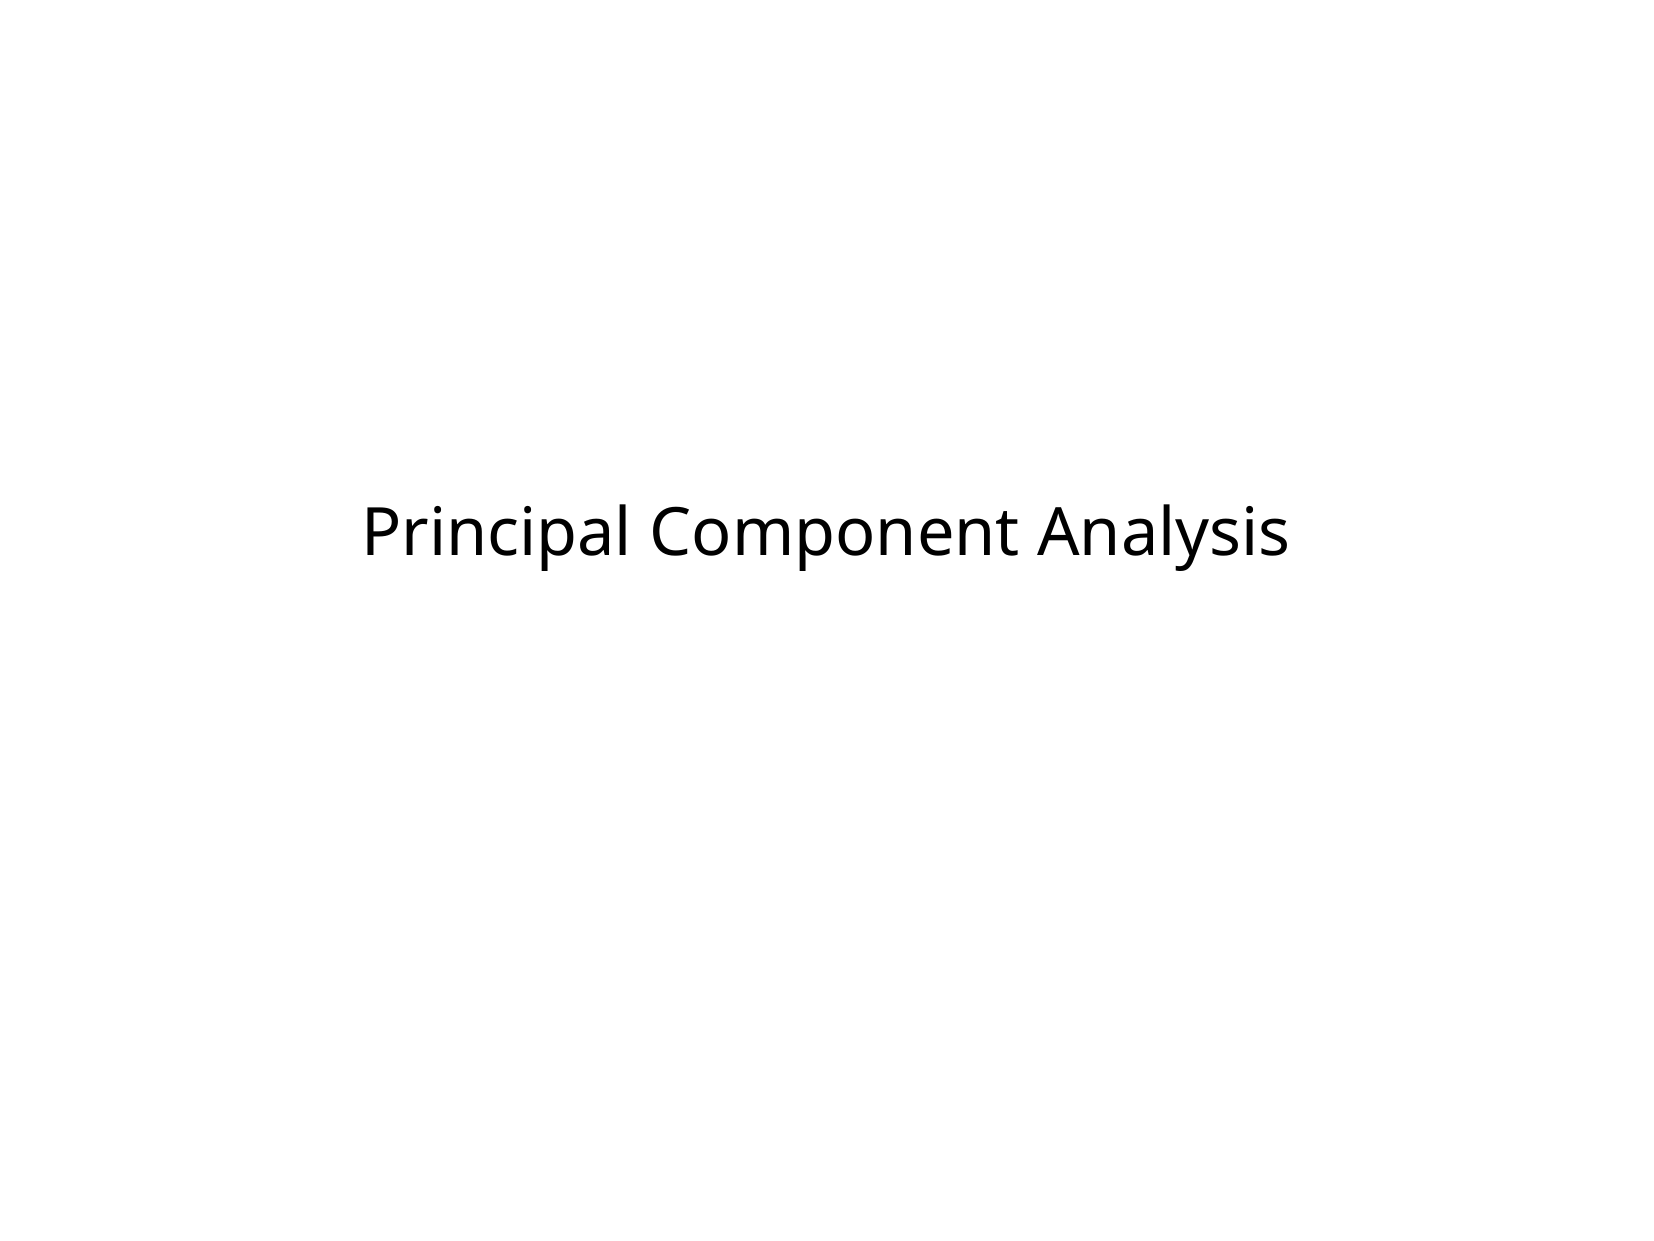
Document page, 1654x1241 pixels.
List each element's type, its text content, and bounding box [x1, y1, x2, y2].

subtitle Principal Component Analysis [82, 49, 1571, 1010]
